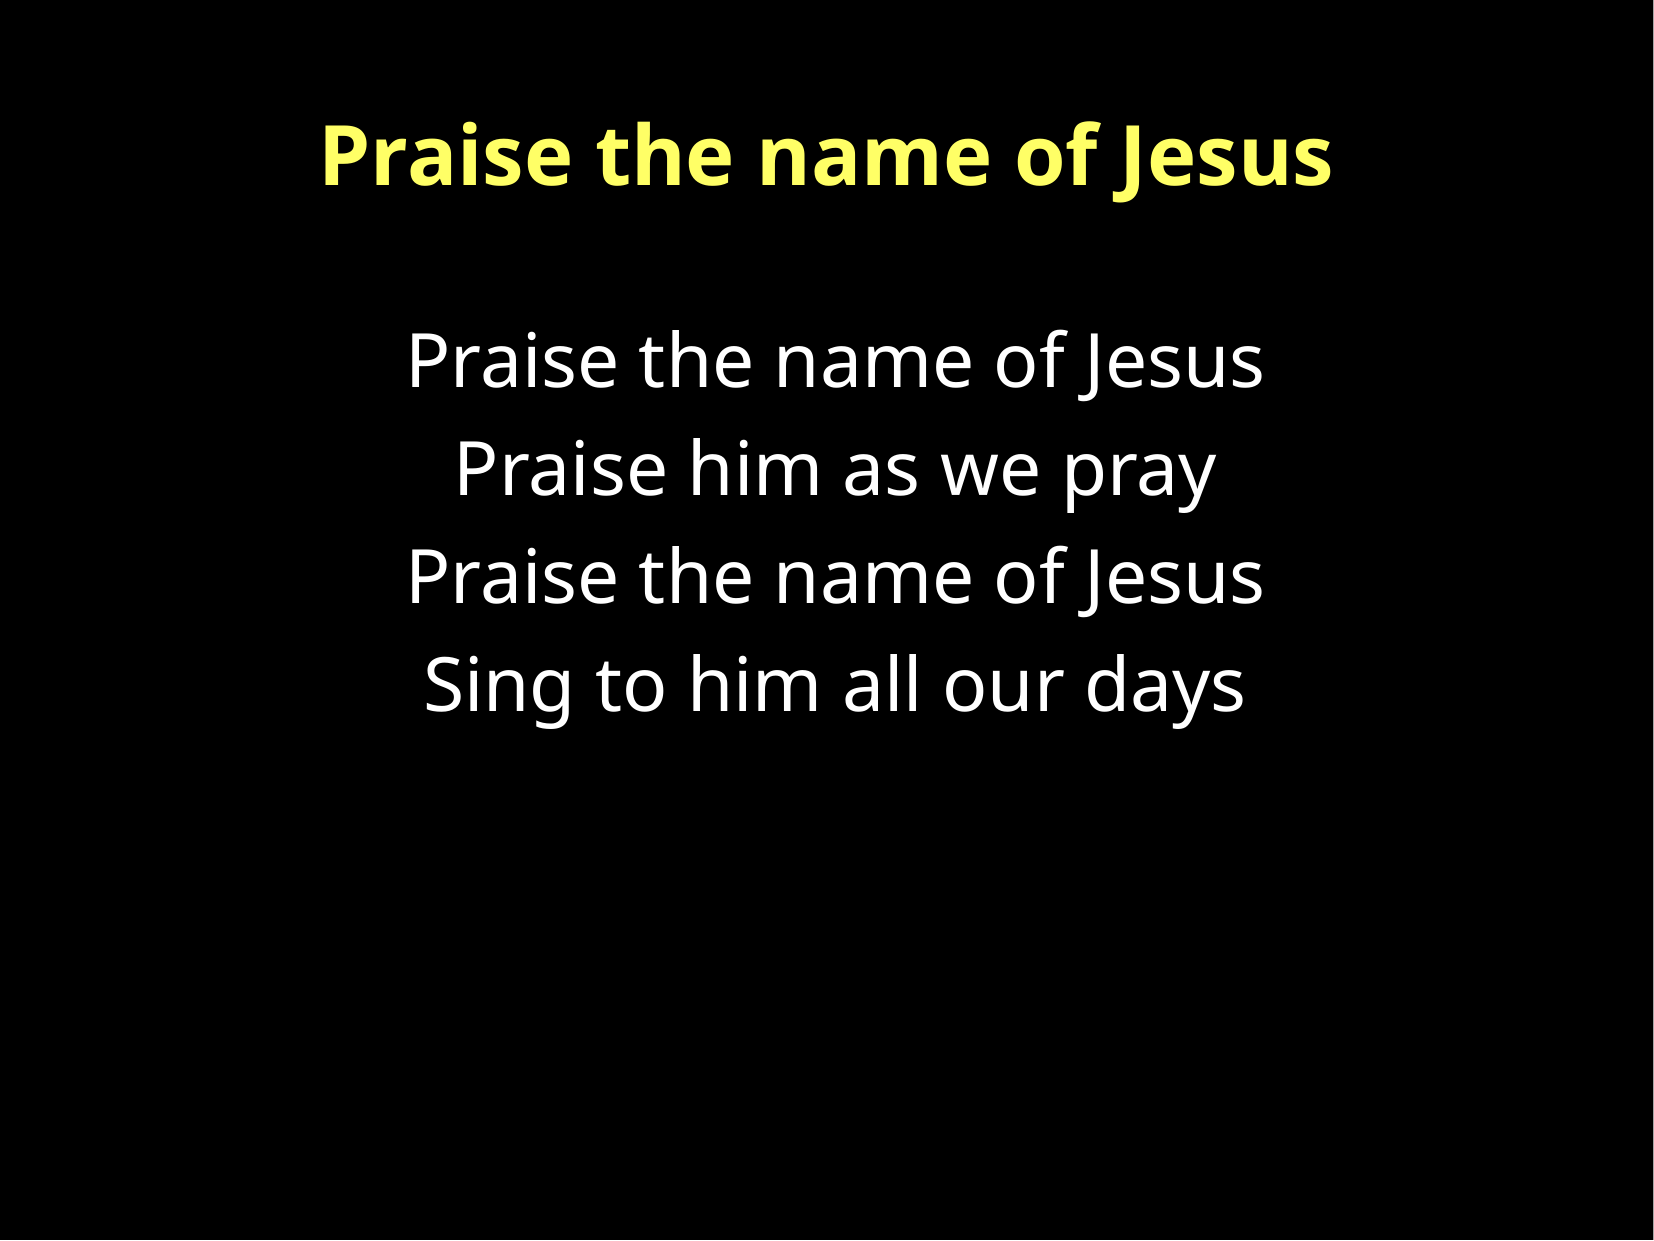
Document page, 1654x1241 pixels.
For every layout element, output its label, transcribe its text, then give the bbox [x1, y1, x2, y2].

list Praise the name of Jesus Praise him as we pray Praise the name of Jesus Sing to him all our days [0, 307, 1654, 1027]
title Praise the name of Jesus [82, 49, 1571, 257]
